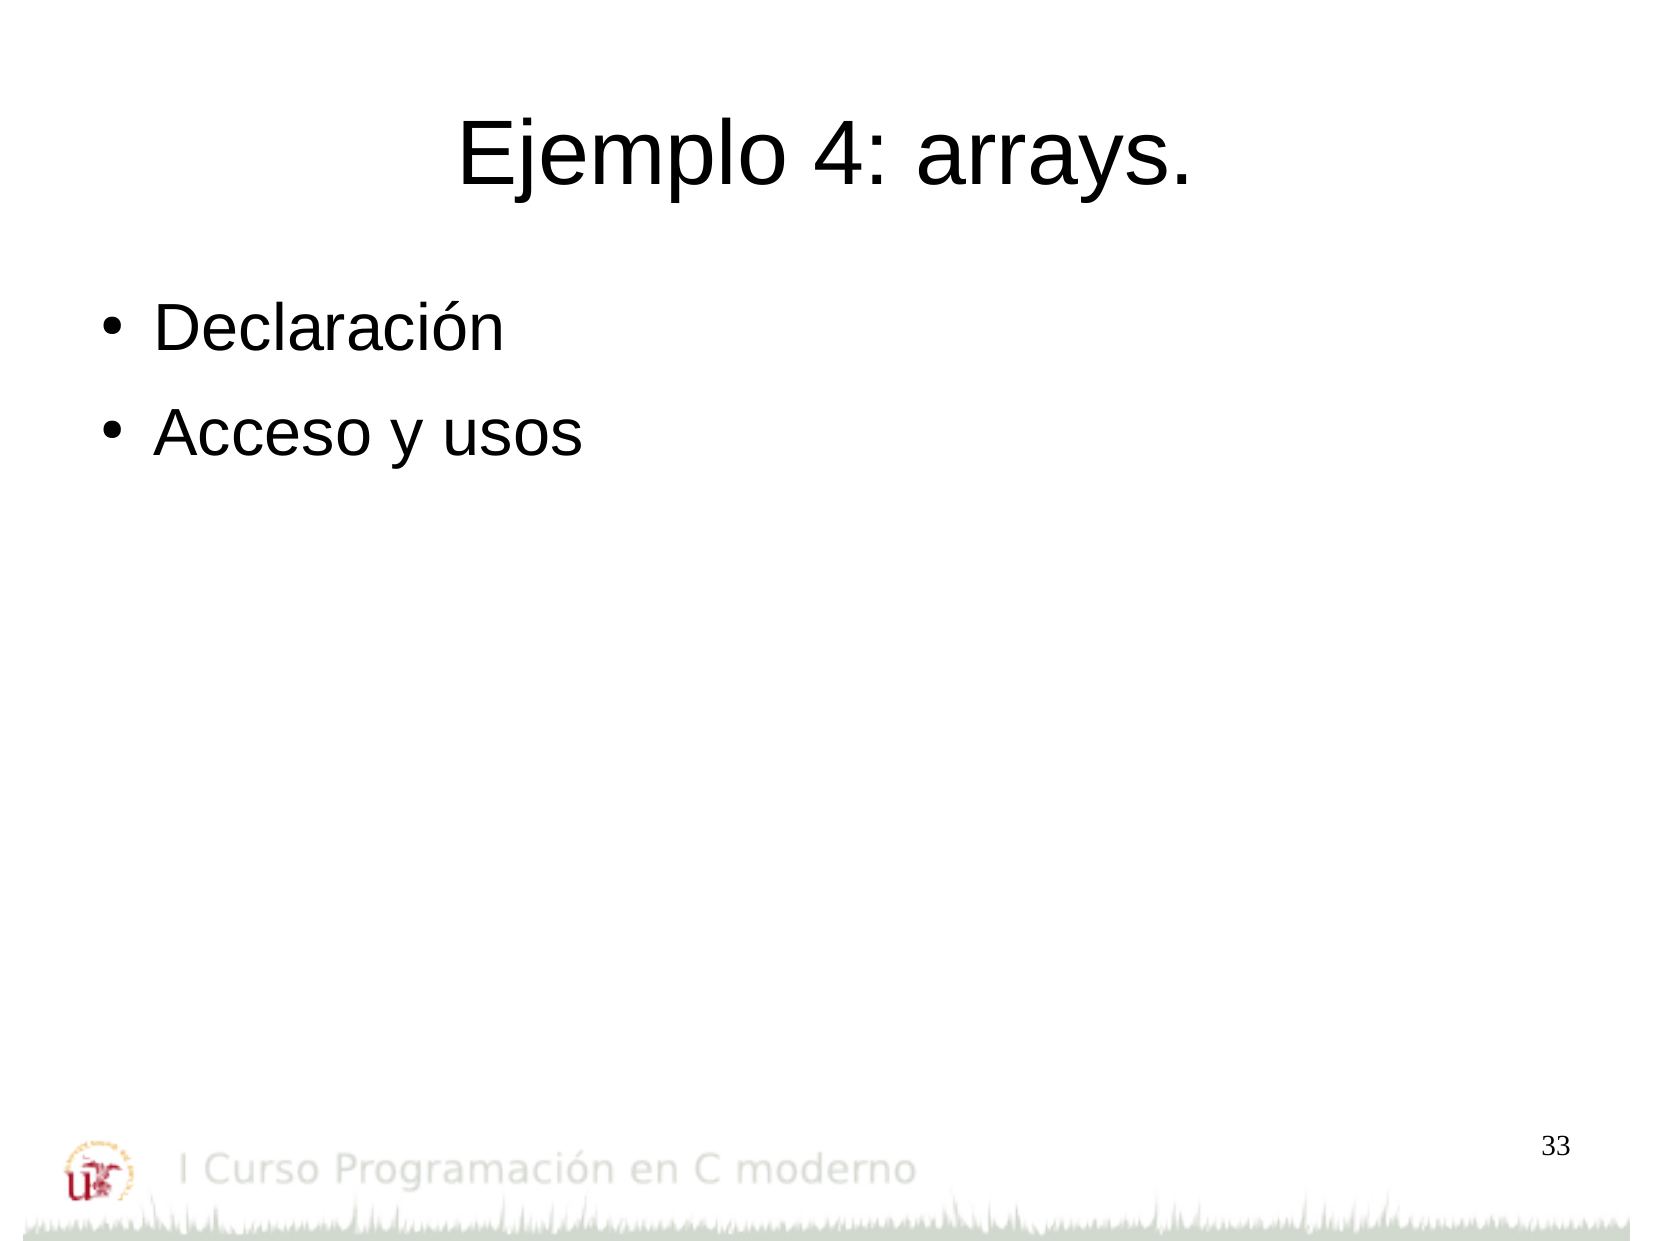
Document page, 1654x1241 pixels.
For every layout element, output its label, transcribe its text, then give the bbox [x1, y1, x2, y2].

title Ejemplo 4: arrays. [82, 49, 1571, 257]
list Declaración Acceso y usos [82, 290, 1538, 1010]
picture [23, 1136, 1630, 1241]
